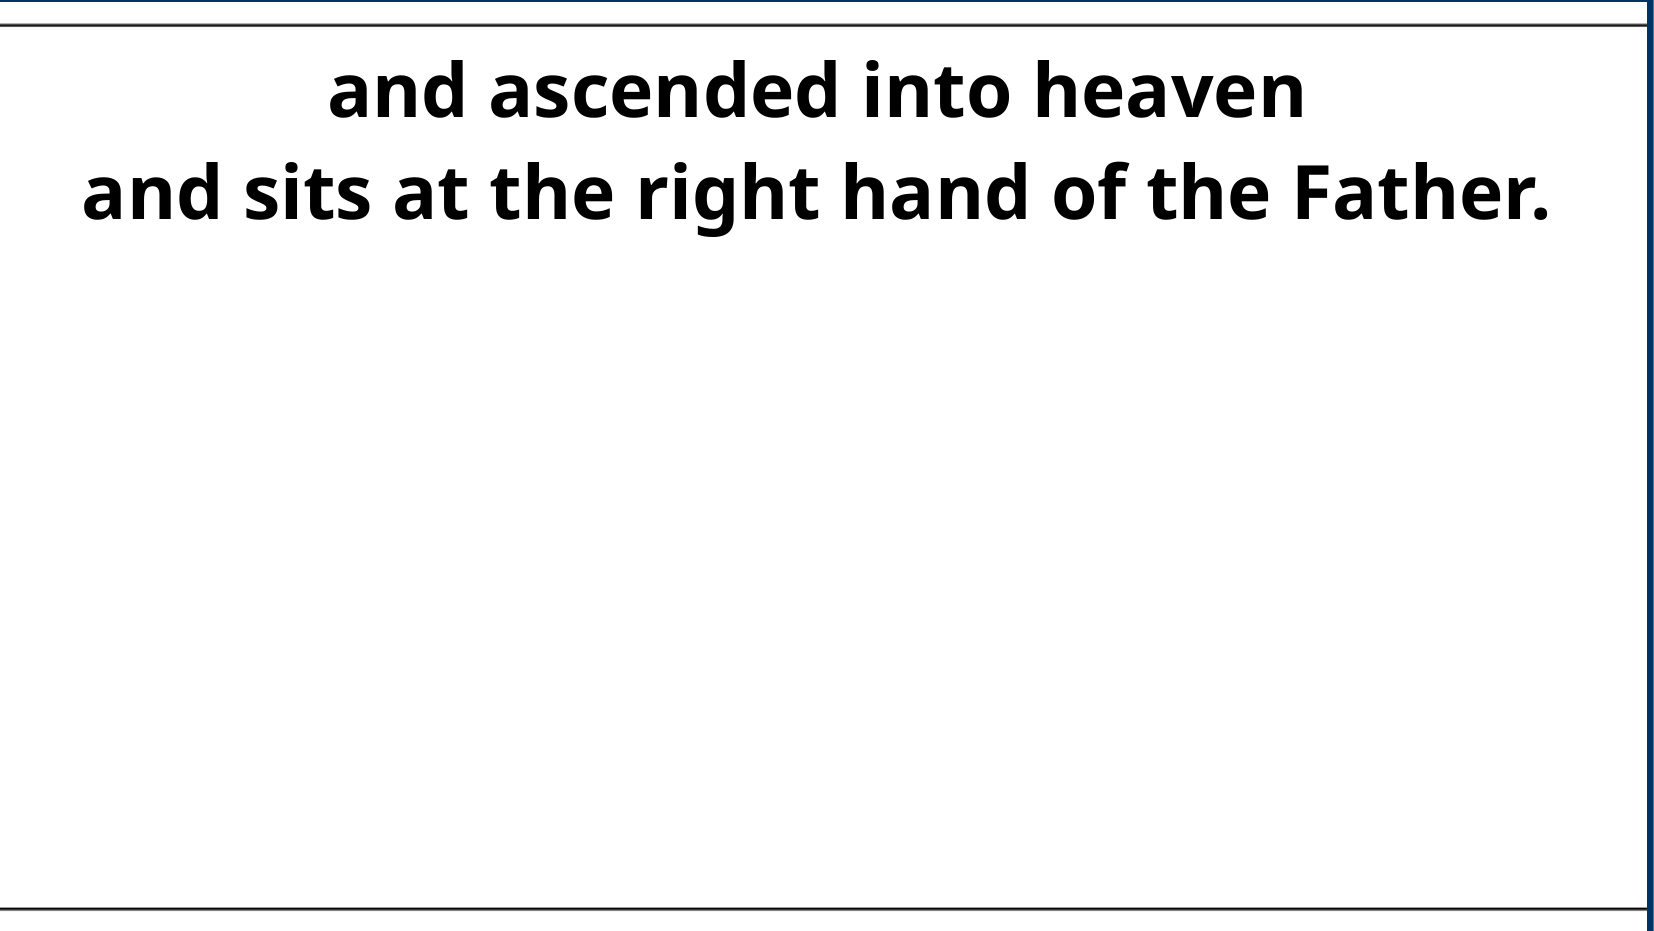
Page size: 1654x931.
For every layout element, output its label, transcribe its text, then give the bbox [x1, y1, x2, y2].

text_box and ascended into heaven and sits at the right hand of the Father. [45, 30, 1591, 286]
picture [0, 0, 1654, 931]
